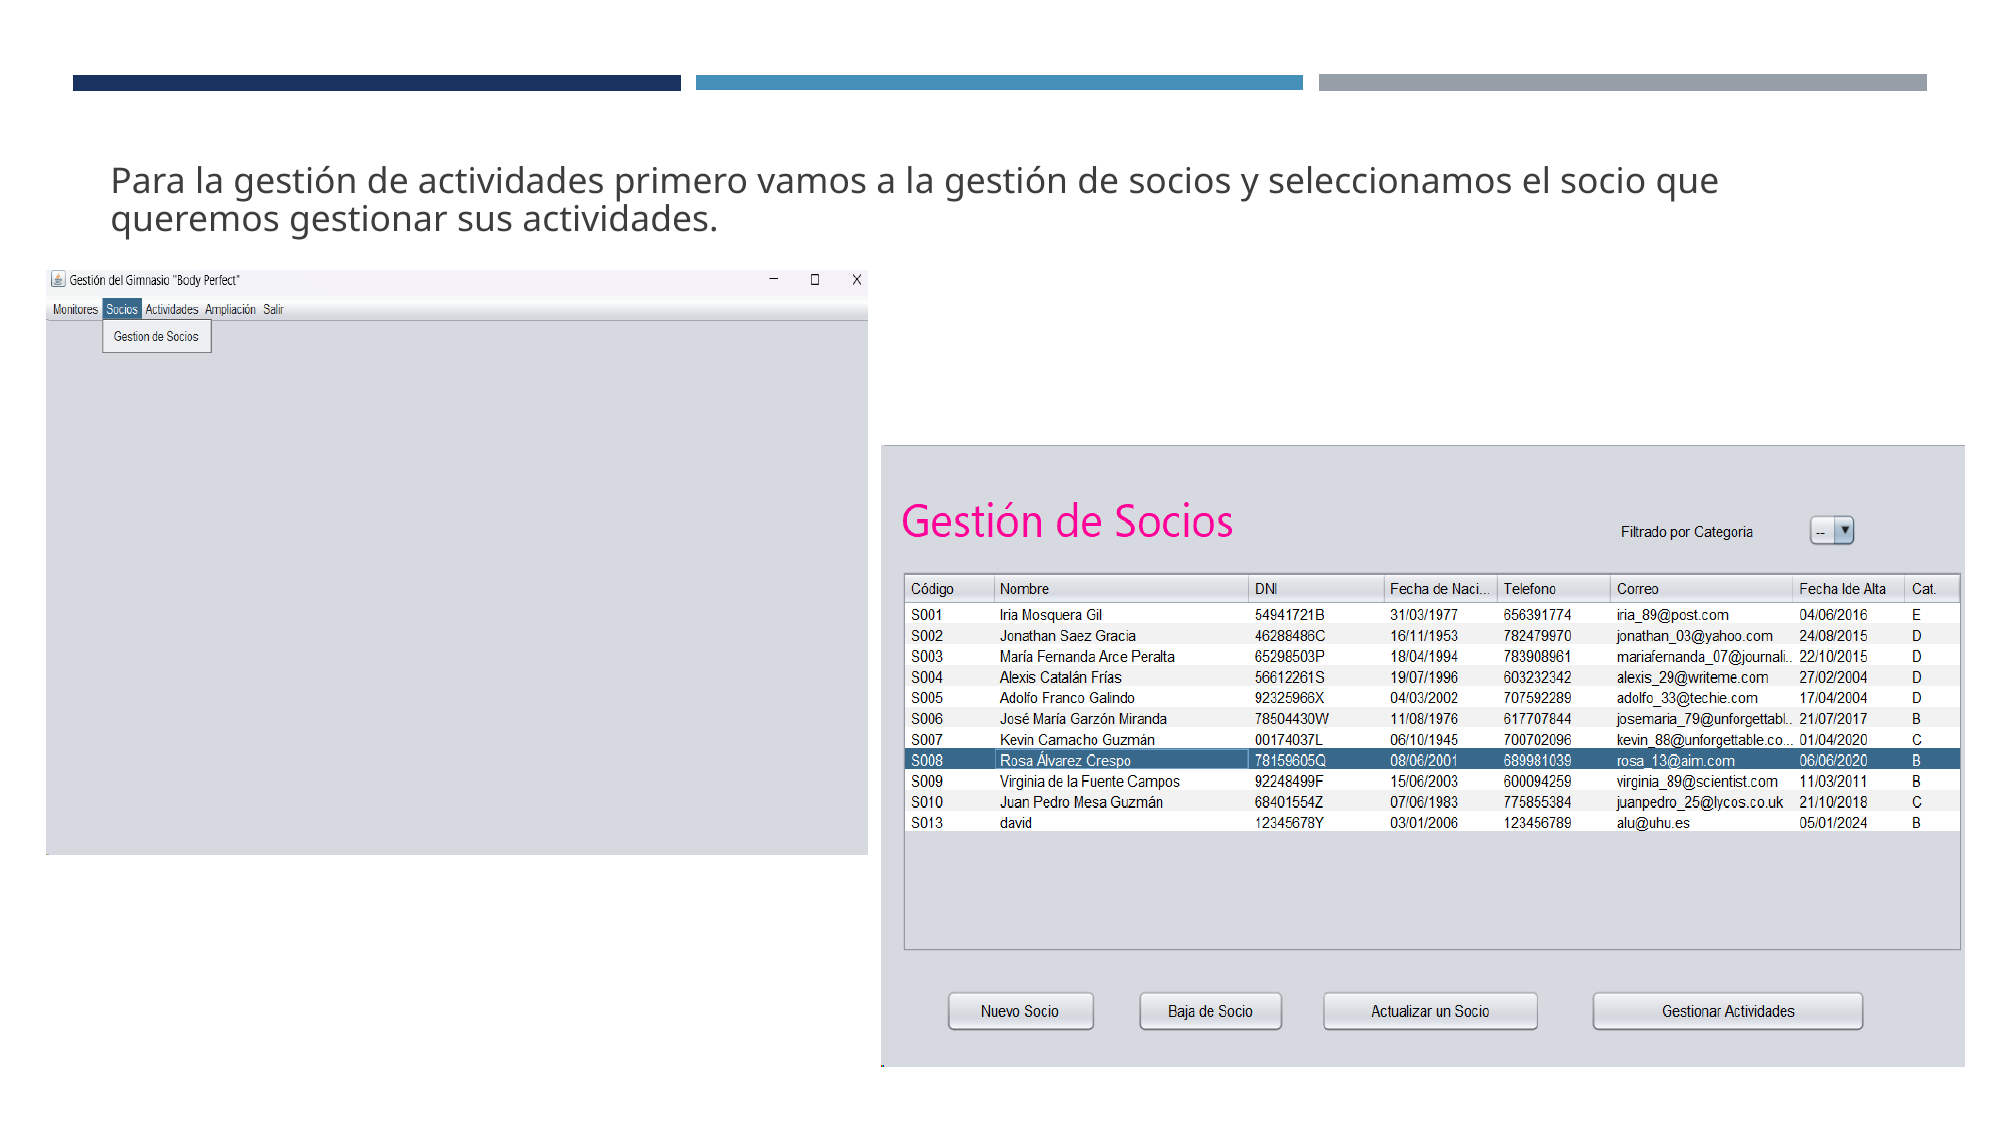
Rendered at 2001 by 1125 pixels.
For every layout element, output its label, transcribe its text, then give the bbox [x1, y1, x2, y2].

picture [881, 445, 1965, 1067]
list Para la gestión de actividades primero vamos a la gestión de socios y seleccionamos el socio que queremos gestionar sus actividades. [95, 154, 1905, 248]
picture [46, 270, 868, 855]
